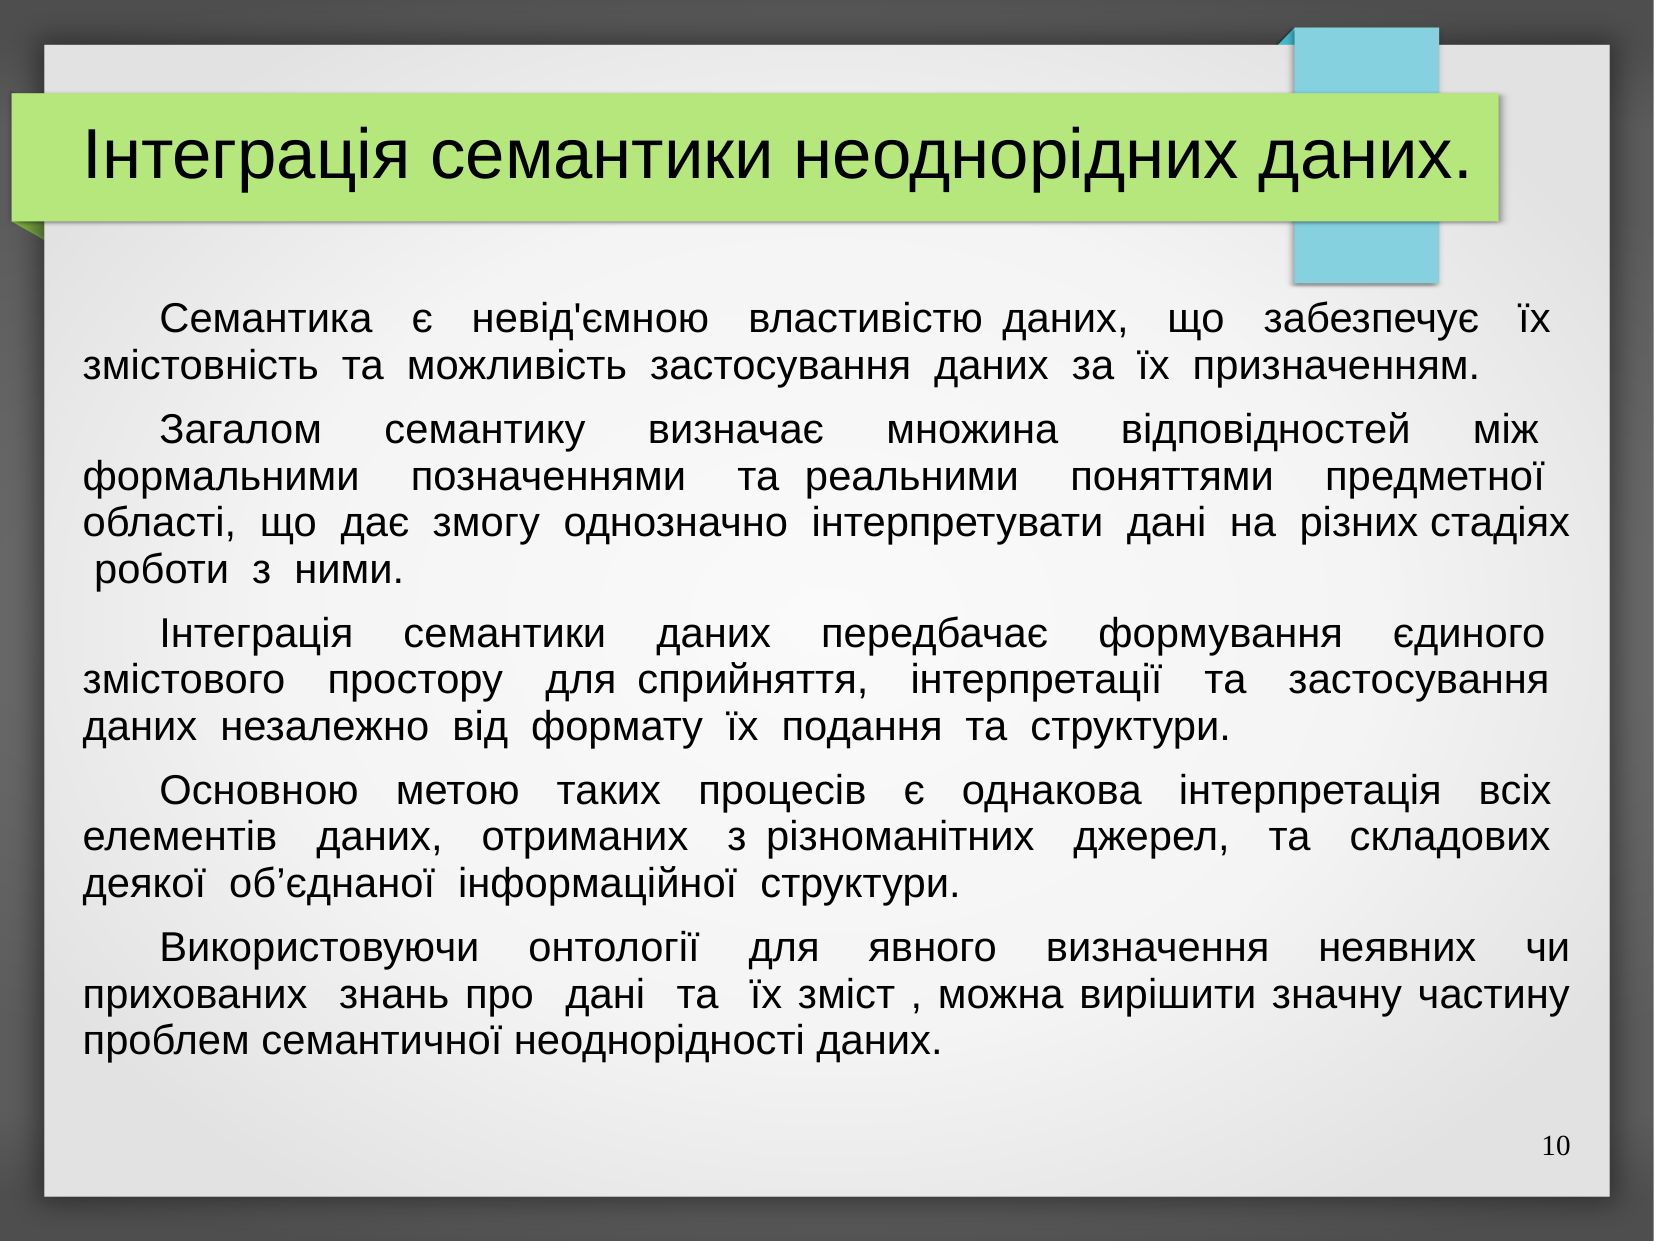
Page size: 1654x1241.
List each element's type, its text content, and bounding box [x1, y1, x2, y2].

list Семантика є невід'ємною властивістю даних, що забезпечує їх змістовність та можливість застосування даних за їх призначенням. Загалом семантику визначає множина відповідностей між формальними позначеннями та реальними поняттями предметної області, що дає змогу однозначно інтерпретувати дані на різних стадіях роботи з ними. Інтеграція семантики даних передбачає формування єдиного змістового простору для сприйняття, інтерпретації та застосування даних незалежно від формату їх подання та структури. Основною метою таких процесів є однакова інтерпретація всіх елементів даних, отриманих з різноманітних джерел, та складових деякої об’єднаної інформаційної структури. Використовуючи онтології для явного визначення неявних чи прихованих знань про дані та їх зміст , можна вирішити значну частину проблем семантичної неоднорідності даних. [82, 295, 1571, 1170]
picture [0, 0, 1654, 1241]
title Інтеграція семантики неоднорідних даних. [82, 69, 1501, 238]
